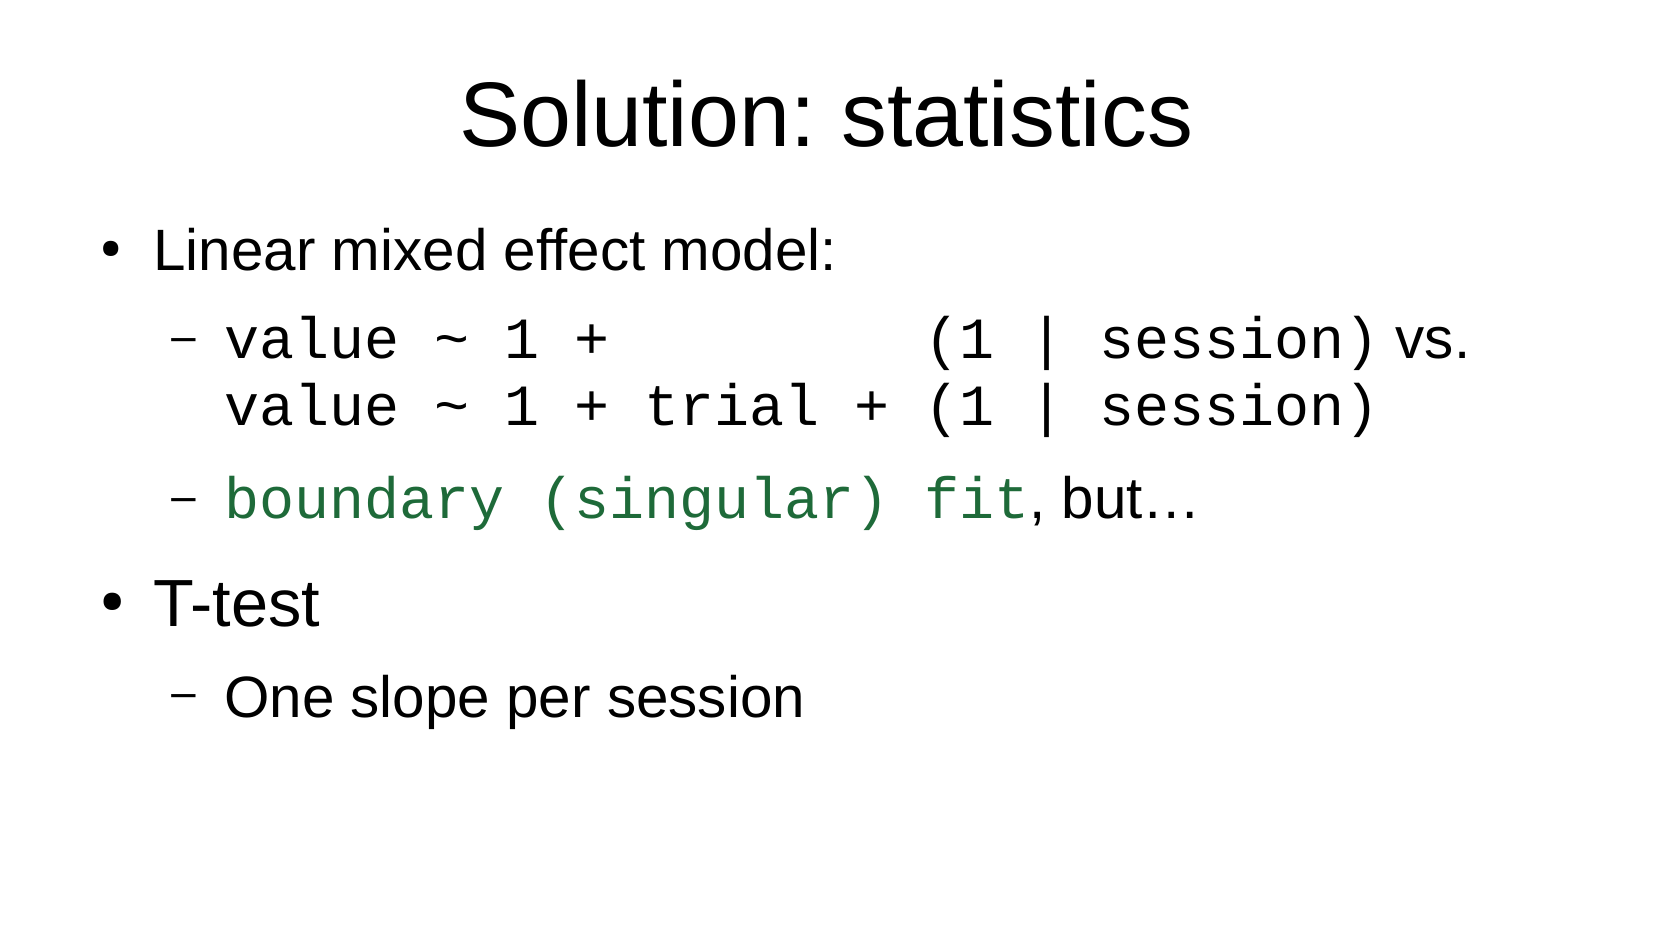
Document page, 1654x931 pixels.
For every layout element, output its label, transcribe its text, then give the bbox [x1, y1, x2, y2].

title Solution: statistics [82, 37, 1571, 193]
list Linear mixed effect model: value ~ 1 + (1 | session) vs. value ~ 1 + trial + (1 | session) boundary (singular) fit, but… T-test One slope per session [82, 217, 1571, 758]
